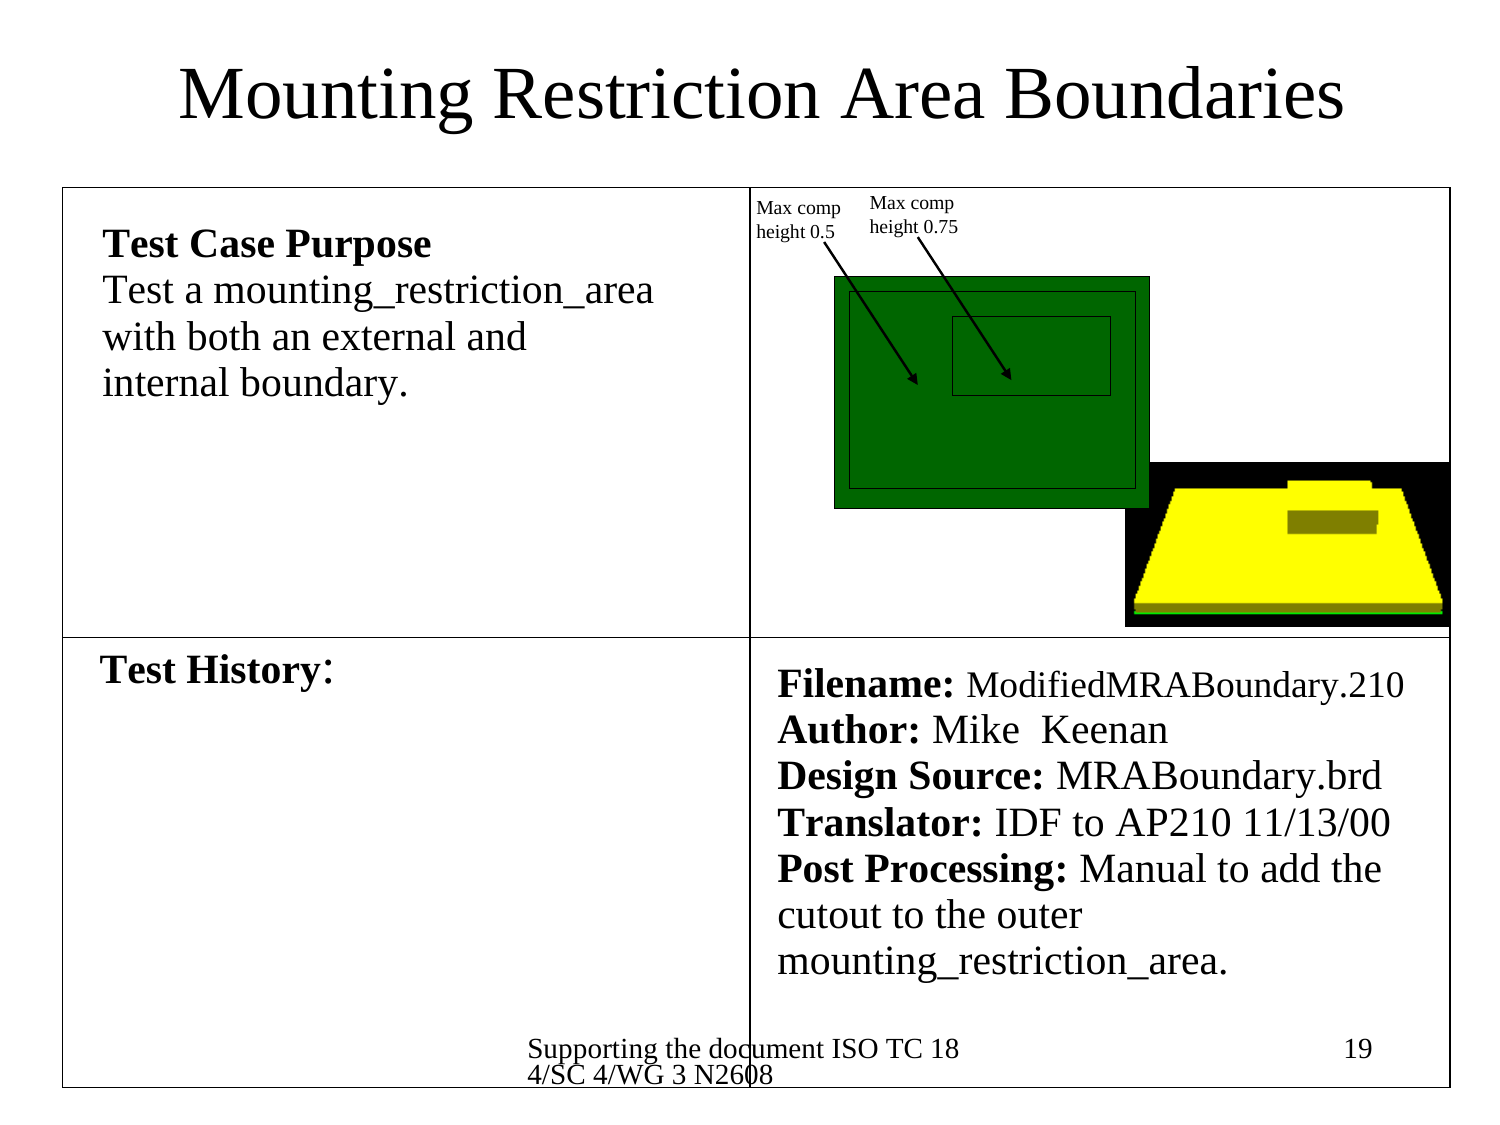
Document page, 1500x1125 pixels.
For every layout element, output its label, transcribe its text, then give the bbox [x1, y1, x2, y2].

text_box Filename: ModifiedMRABoundary.210 Author: Mike Keenan Design Source: MRABoundary.brd Translator: IDF to AP210 11/13/00 Post Processing: Manual to add the cutout to the outer mounting_restriction_area. [762, 652, 1426, 992]
chart [1125, 462, 1449, 627]
picture [750, 188, 1150, 509]
title Mounting Restriction Area Boundaries [125, 0, 1401, 188]
text_box Test Case Purpose Test a mounting_restriction_area with both an external and internal boundary. [87, 212, 676, 486]
text_box Test History: [84, 631, 351, 703]
